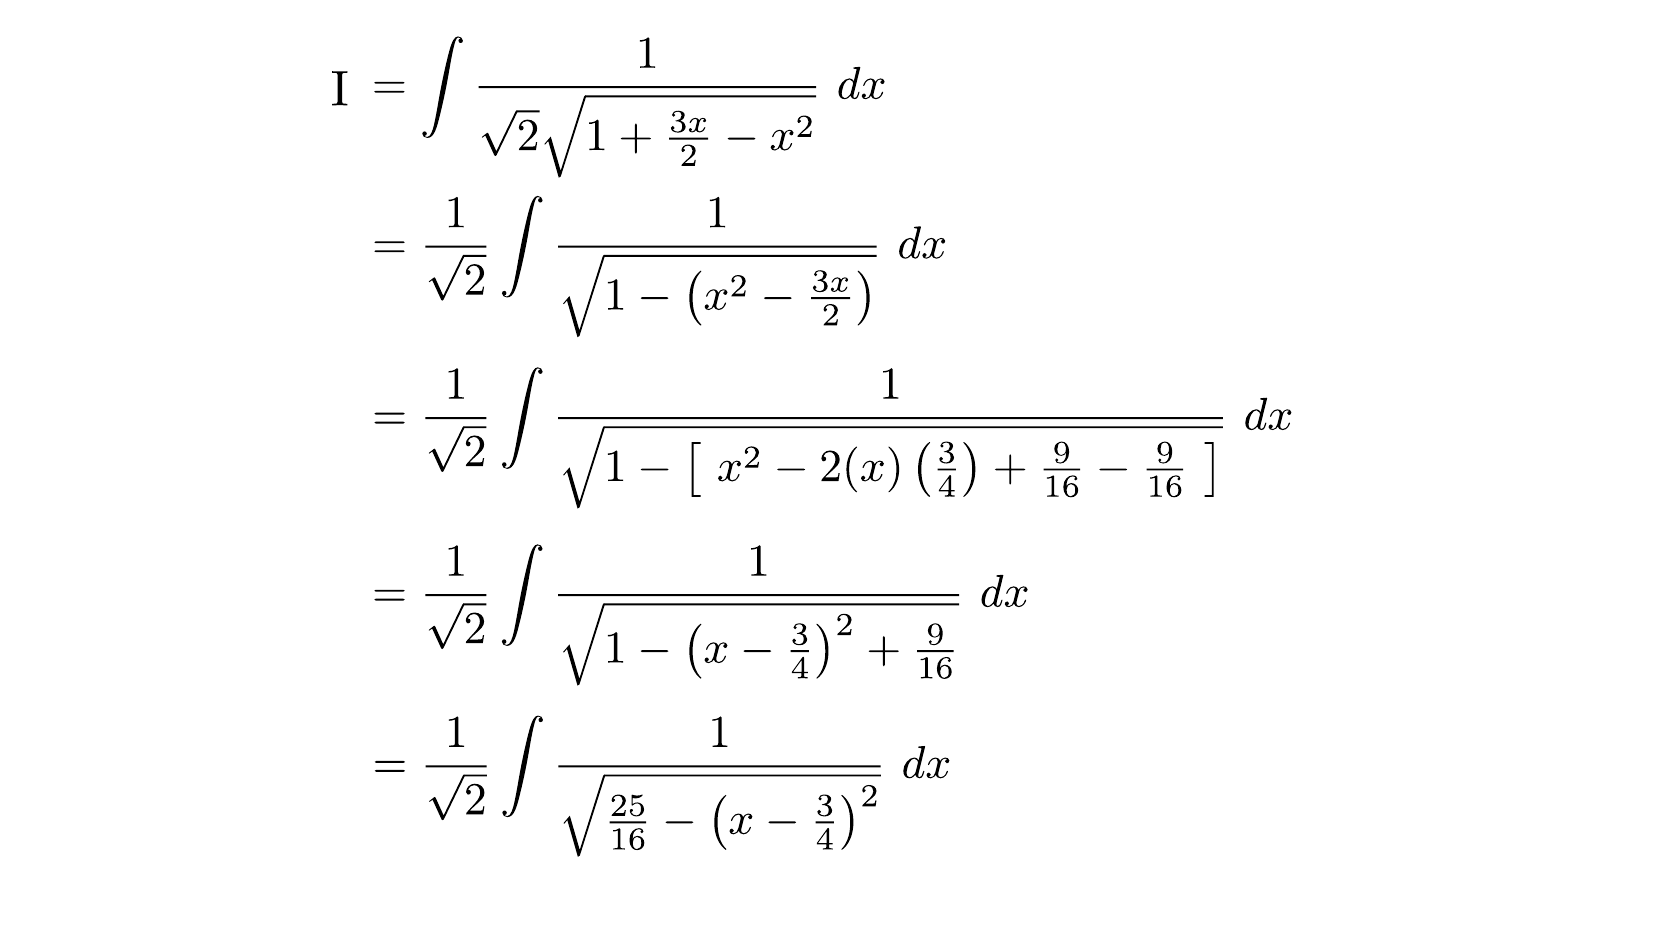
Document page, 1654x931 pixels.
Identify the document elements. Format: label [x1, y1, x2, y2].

text_box [332, 71, 348, 106]
title [47, 36, 1607, 898]
text_box [373, 195, 946, 338]
text_box [374, 715, 950, 857]
text_box [374, 367, 1292, 509]
text_box [373, 544, 1028, 686]
text_box [373, 36, 885, 178]
